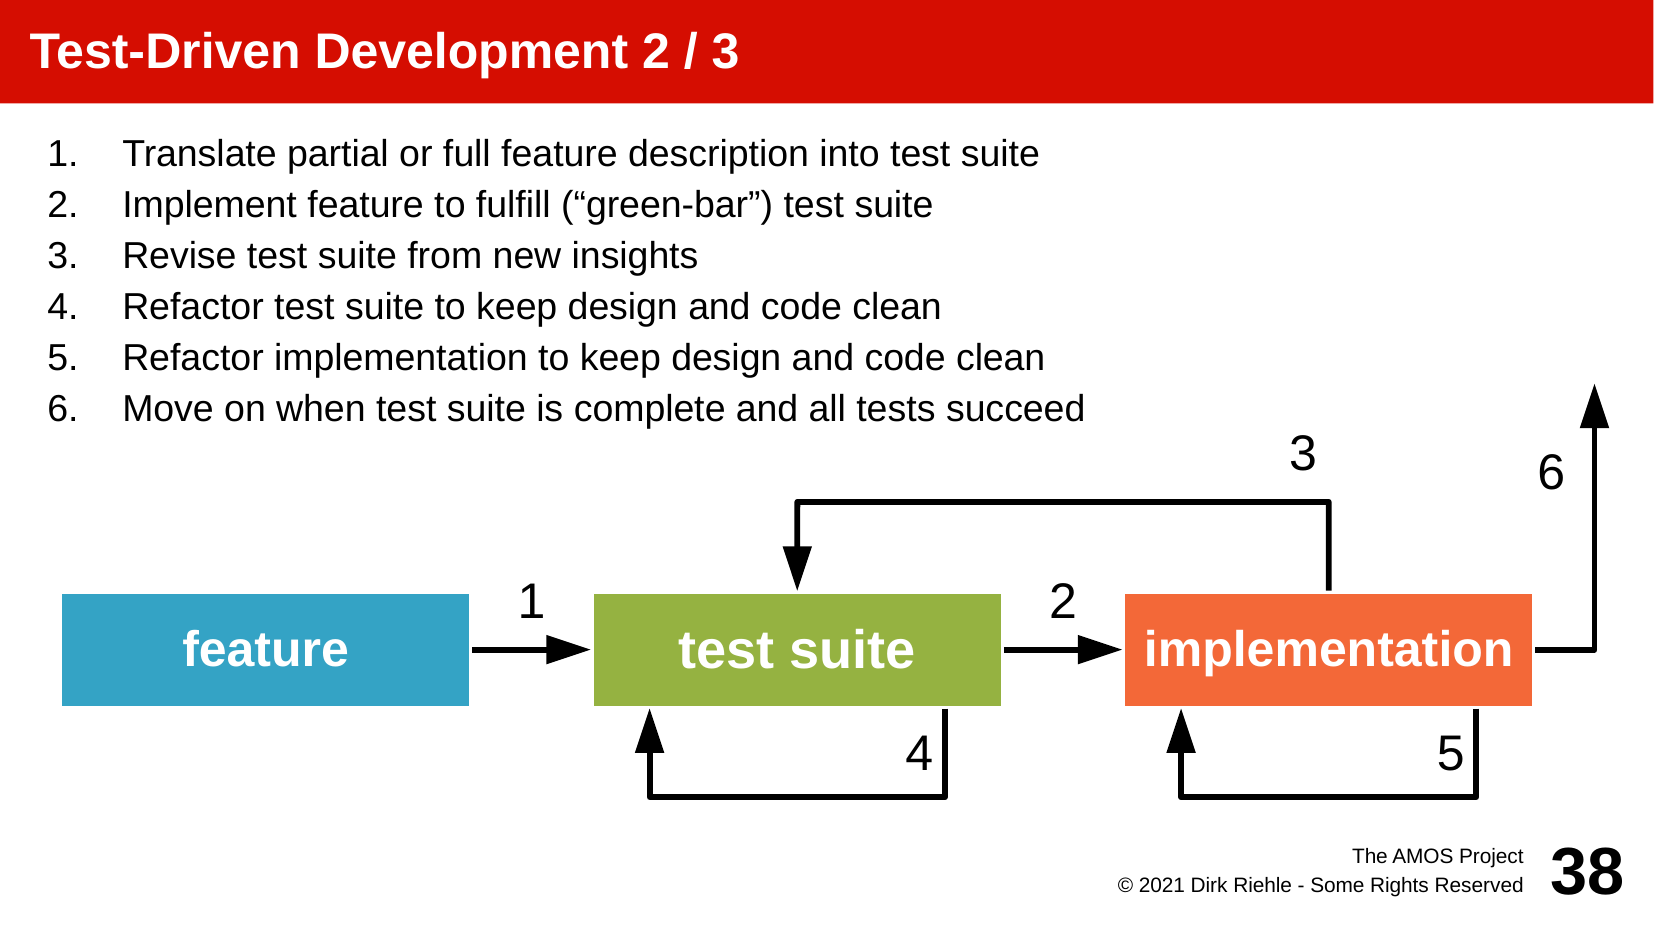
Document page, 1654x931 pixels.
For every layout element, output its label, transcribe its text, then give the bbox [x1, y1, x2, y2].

text_box implementation [1122, 590, 1536, 709]
text_box feature [59, 590, 473, 709]
text_box 6 [1476, 395, 1595, 550]
text_box 5 [1181, 708, 1477, 798]
text_box 3 [1062, 408, 1329, 498]
text_box 1 [472, 556, 591, 646]
title Test-Driven Development 2 / 3 [0, 0, 1654, 104]
list Translate partial or full feature description into test suite Implement feature to fulfill (“green-bar”) test suite Revise test suite from new insights Refactor test suite to keep design and code clean Refactor implementation to keep design and code clean Move on when test suite is complete and all tests succeed [29, 132, 1625, 813]
text_box 2 [1003, 556, 1123, 646]
text_box 4 [649, 708, 945, 798]
text_box test suite [590, 590, 1004, 709]
